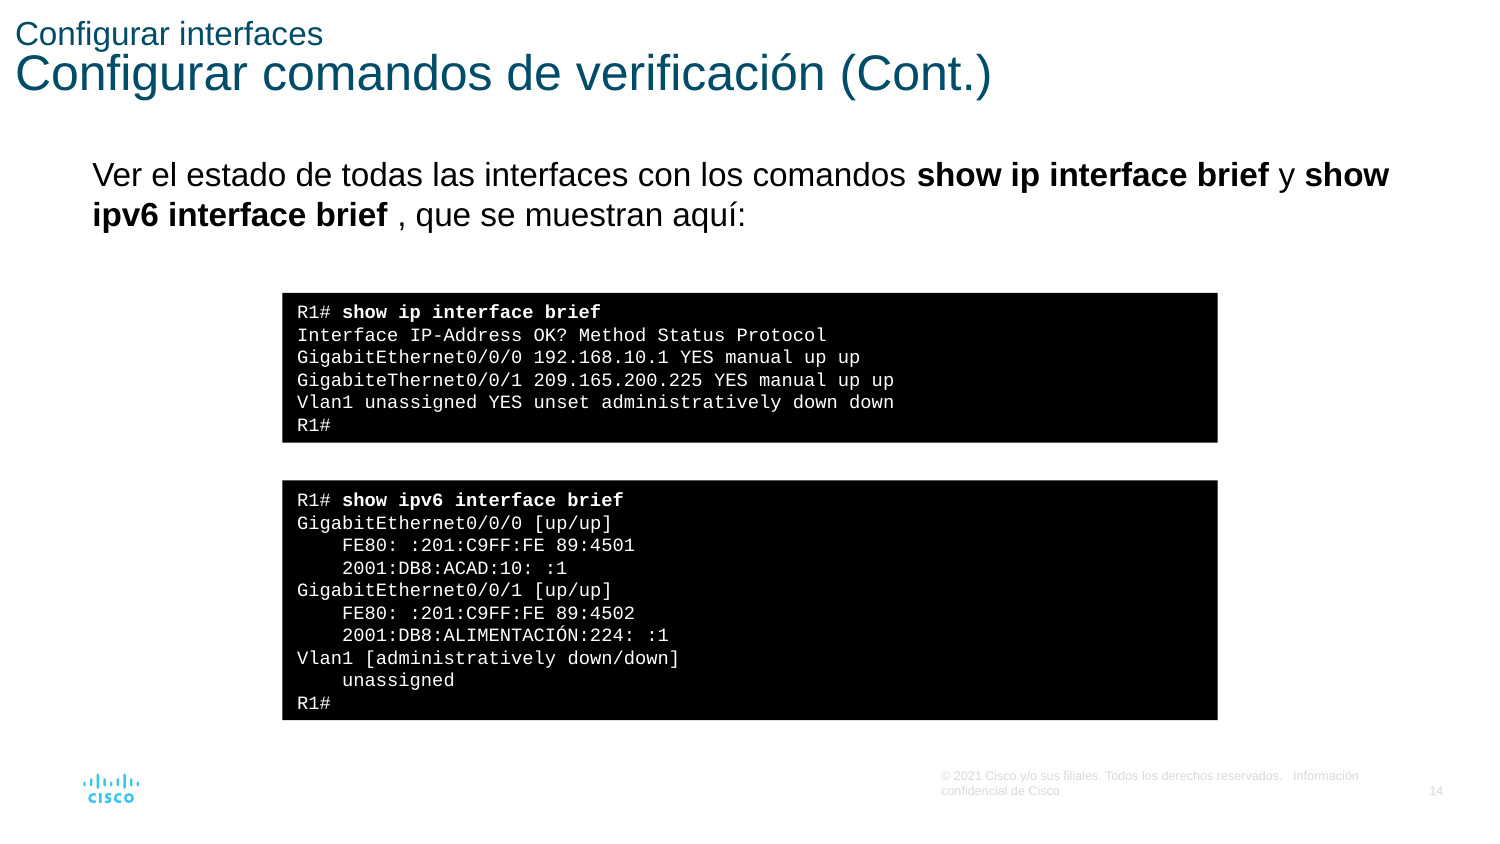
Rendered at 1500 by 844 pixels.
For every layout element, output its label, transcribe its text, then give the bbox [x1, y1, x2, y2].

text_box R1# show ip interface brief Interface IP-Address OK? Method Status Protocol GigabitEthernet0/0/0 192.168.10.1 YES manual up up GigabiteThernet0/0/1 209.165.200.225 YES manual up up Vlan1 unassigned YES unset administratively down down R1# [282, 292, 1218, 443]
text_box Ver el estado de todas las interfaces con los comandos show ip interface brief y show ipv6 interface brief , que se muestran aquí: [77, 146, 1406, 241]
text_box R1# show ipv6 interface brief GigabitEthernet0/0/0 [up/up] FE80: :201:C9FF:FE 89:4501 2001:DB8:ACAD:10: :1 GigabitEthernet0/0/1 [up/up] FE80: :201:C9FF:FE 89:4502 2001:DB8:ALIMENTACIÓN:224: :1 Vlan1 [administratively down/down] unassigned R1# [282, 480, 1218, 721]
title Configurar interfaces Configurar comandos de verificación (Cont.) [0, 0, 1369, 121]
